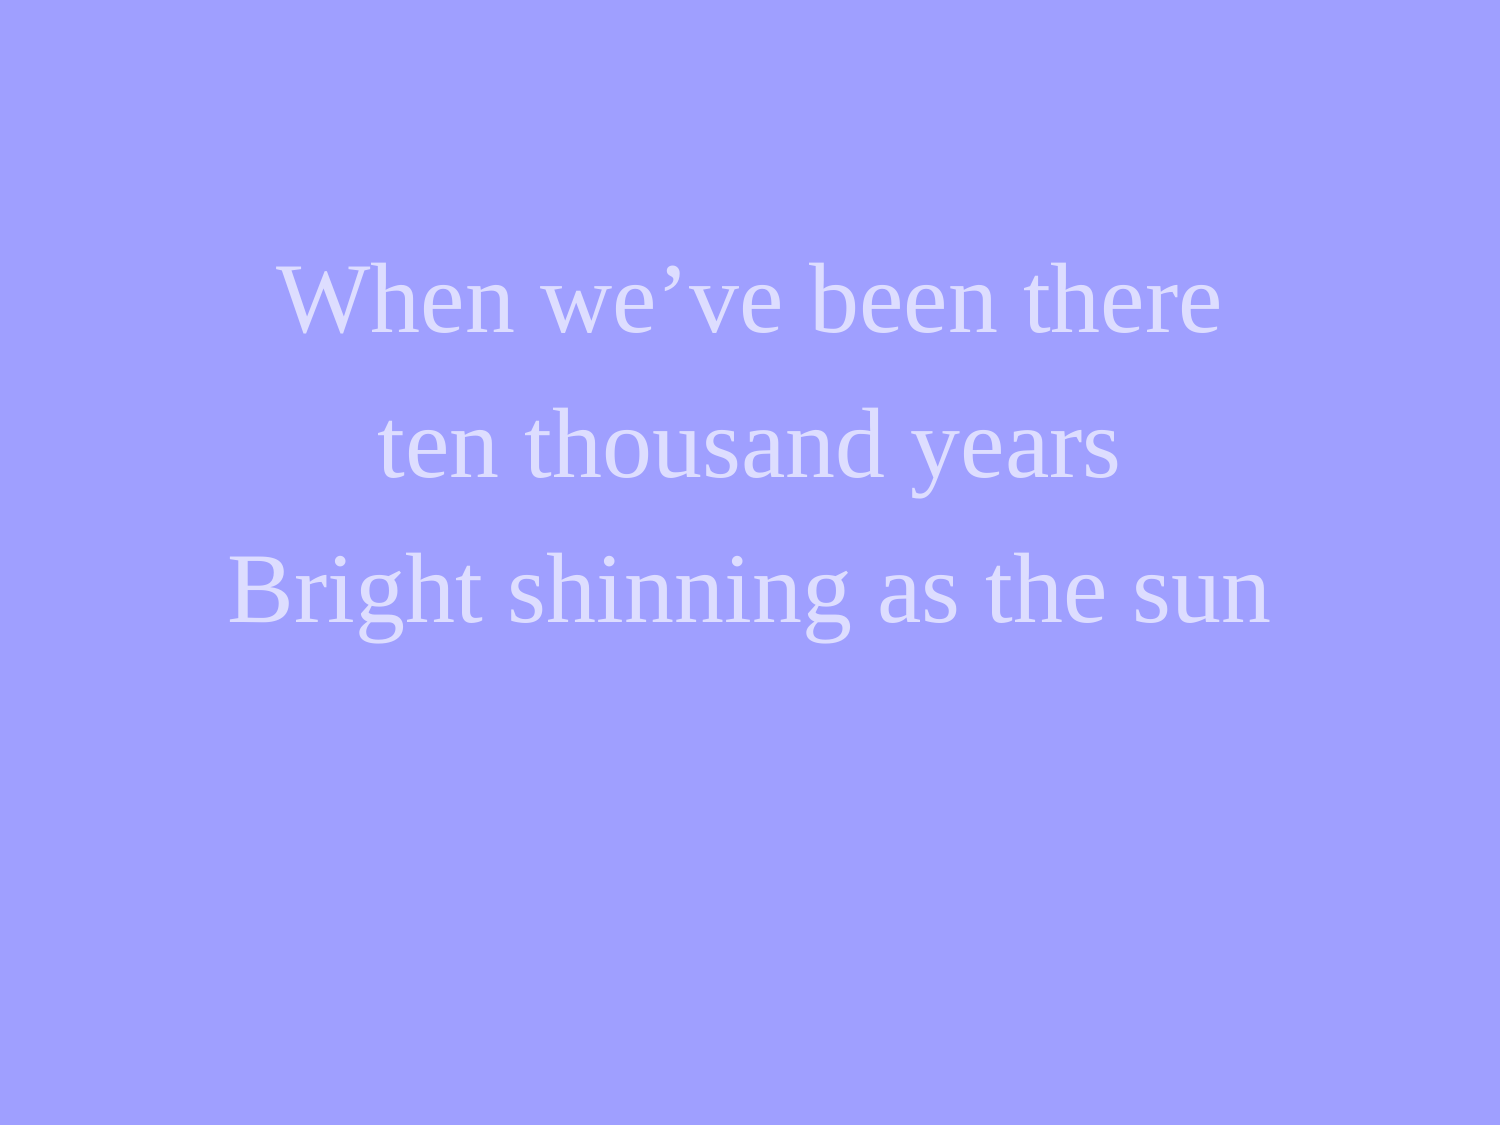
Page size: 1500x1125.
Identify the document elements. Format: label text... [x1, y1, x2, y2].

list When we’ve been there ten thousand years Bright shinning as the sun [112, 224, 1388, 1000]
